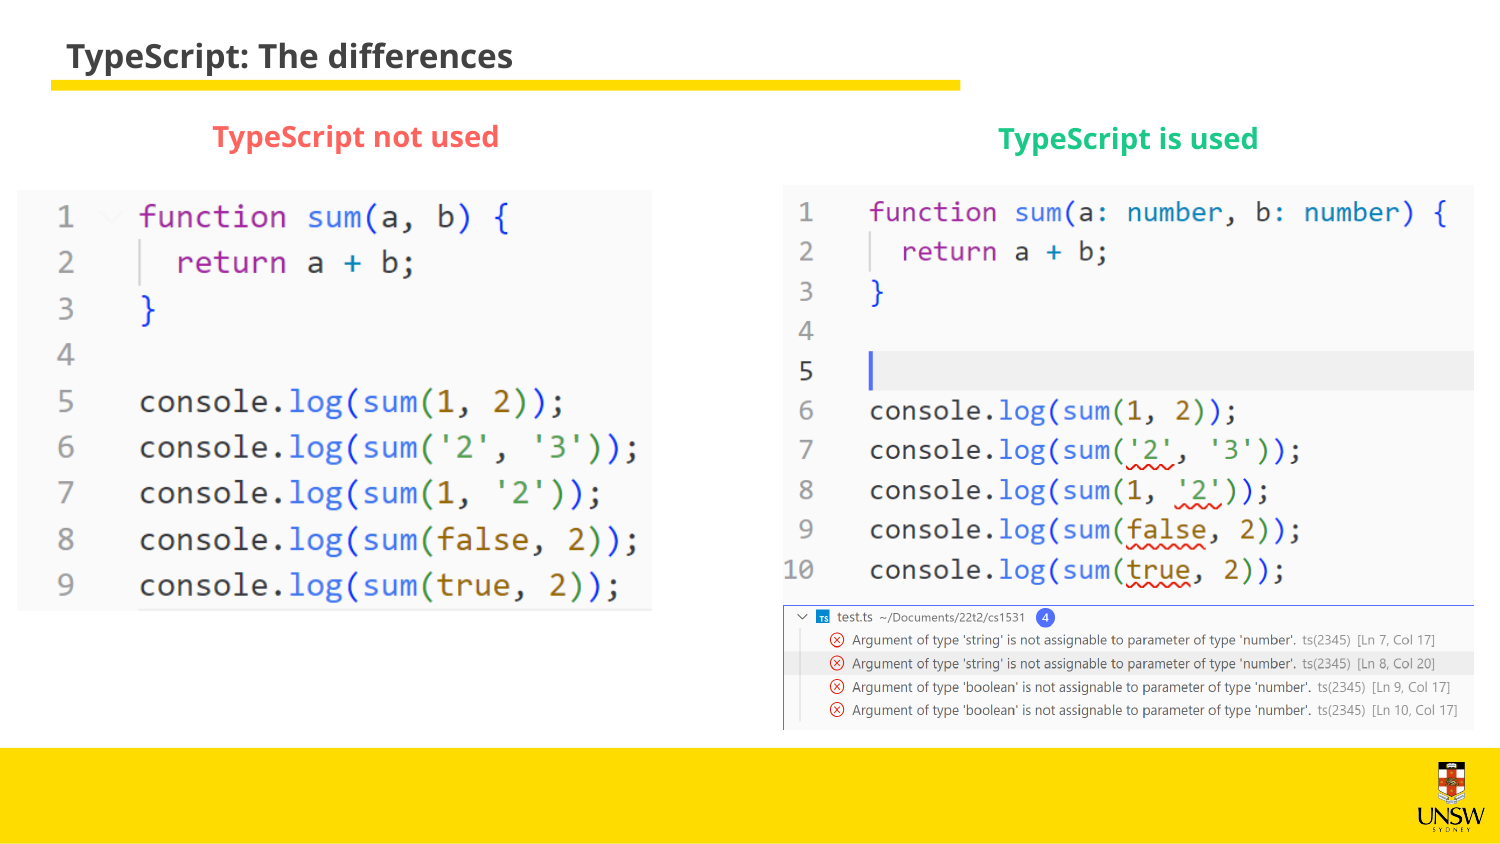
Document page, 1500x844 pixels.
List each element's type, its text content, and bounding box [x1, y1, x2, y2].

text_box TypeScript not used [130, 102, 583, 168]
text_box TypeScript is used [902, 105, 1355, 171]
text_box [51, 79, 961, 91]
picture [1418, 762, 1485, 832]
picture [17, 190, 652, 611]
picture [783, 185, 1474, 730]
text_box TypeScript: The differences [51, 20, 1449, 91]
